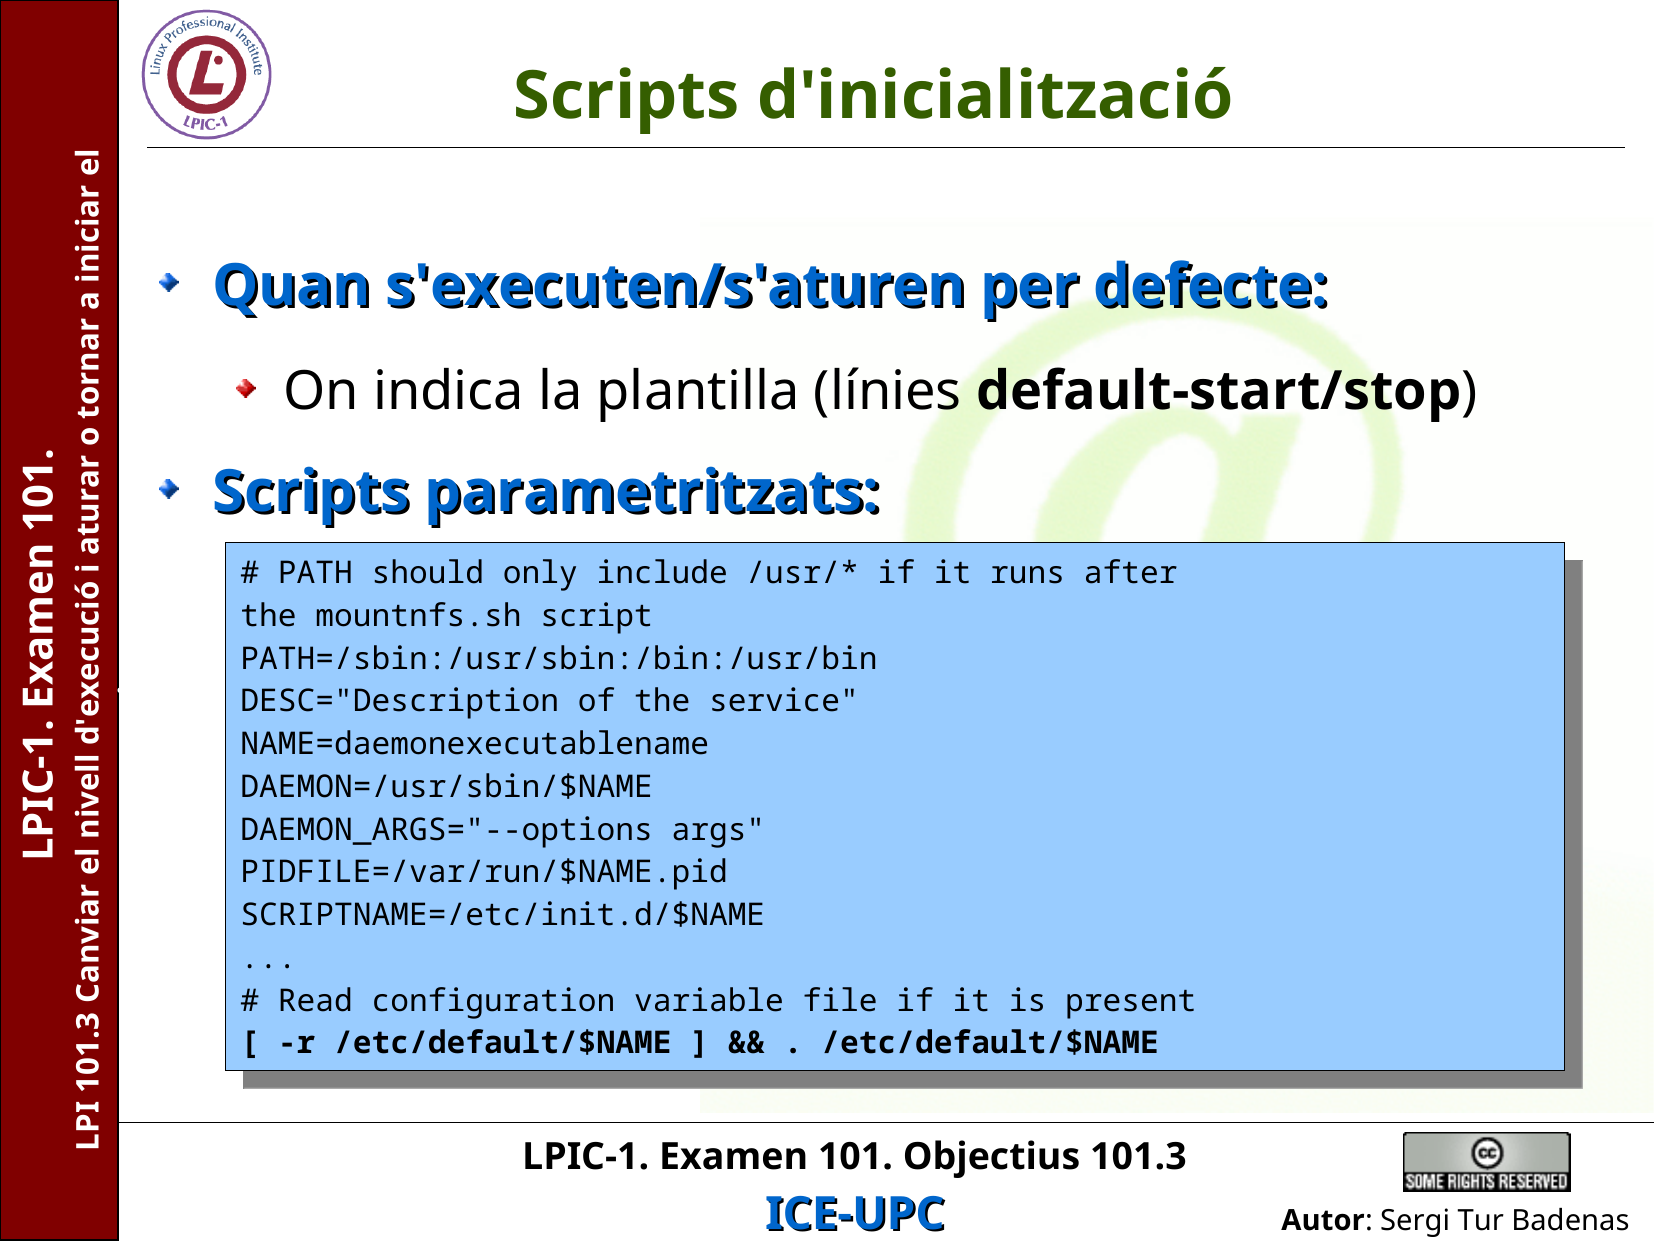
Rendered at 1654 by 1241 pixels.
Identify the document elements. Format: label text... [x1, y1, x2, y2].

picture [135, 136, 277, 142]
text_box # PATH should only include /usr/* if it runs after the mountnfs.sh script PATH=/sbin:/usr/sbin:/bin:/usr/bin DESC="Description of the service" NAME=daemonexecutablename DAEMON=/usr/sbin/$NAME DAEMON_ARGS="--options args" PIDFILE=/var/run/$NAME.pid SCRIPTNAME=/etc/init.d/$NAME ... # Read configuration variable file if it is present [ -r /etc/default/$NAME ] && . /etc/default/$NAME [225, 542, 1565, 933]
picture [135, 5, 277, 49]
title Scripts d'inicialització [129, 49, 1619, 136]
picture [1403, 1132, 1571, 1192]
list Quan s'executen/s'aturen per defecte: On indica la plantilla (línies default-start/stop) Scripts parametritzats: Valors per defecte a /etc/default/$NAME [141, 242, 1630, 1078]
picture [700, 217, 1654, 1113]
